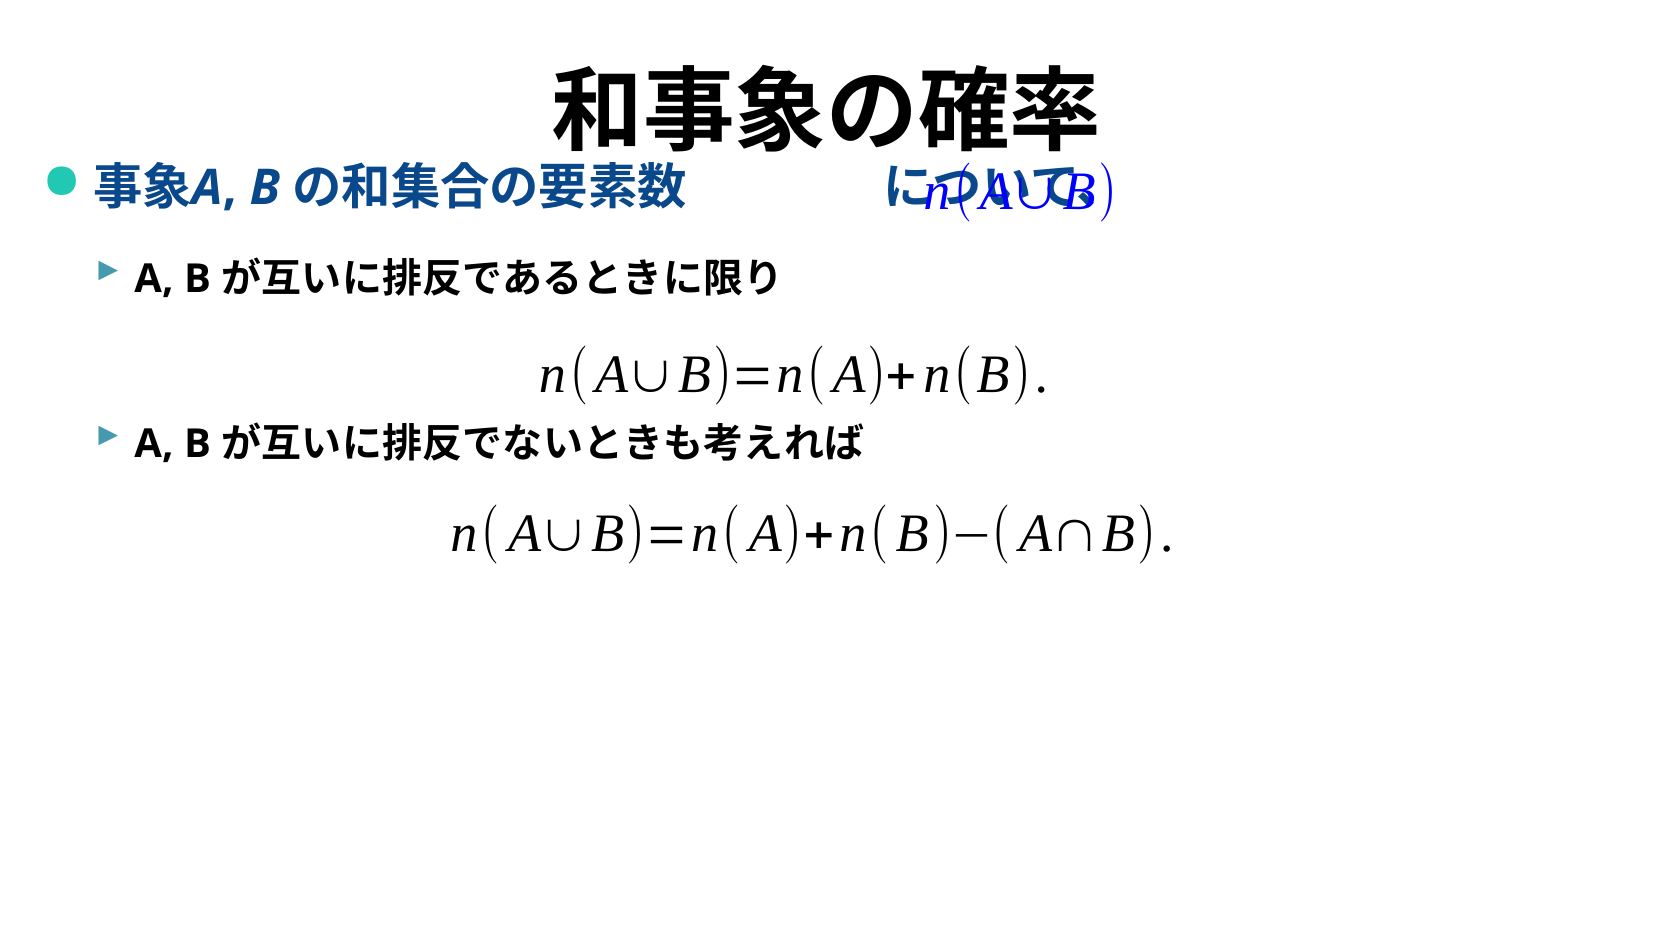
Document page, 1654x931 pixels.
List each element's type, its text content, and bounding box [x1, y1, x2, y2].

list 事象A, B の和集合の要素数 について、 A, B が互いに排反であるときに限り A, B が互いに排反でないときも考えれば [29, 147, 1654, 473]
chart [448, 501, 1176, 567]
chart [921, 159, 1117, 225]
title 和事象の確率 [29, 29, 1625, 147]
chart [537, 342, 1049, 408]
